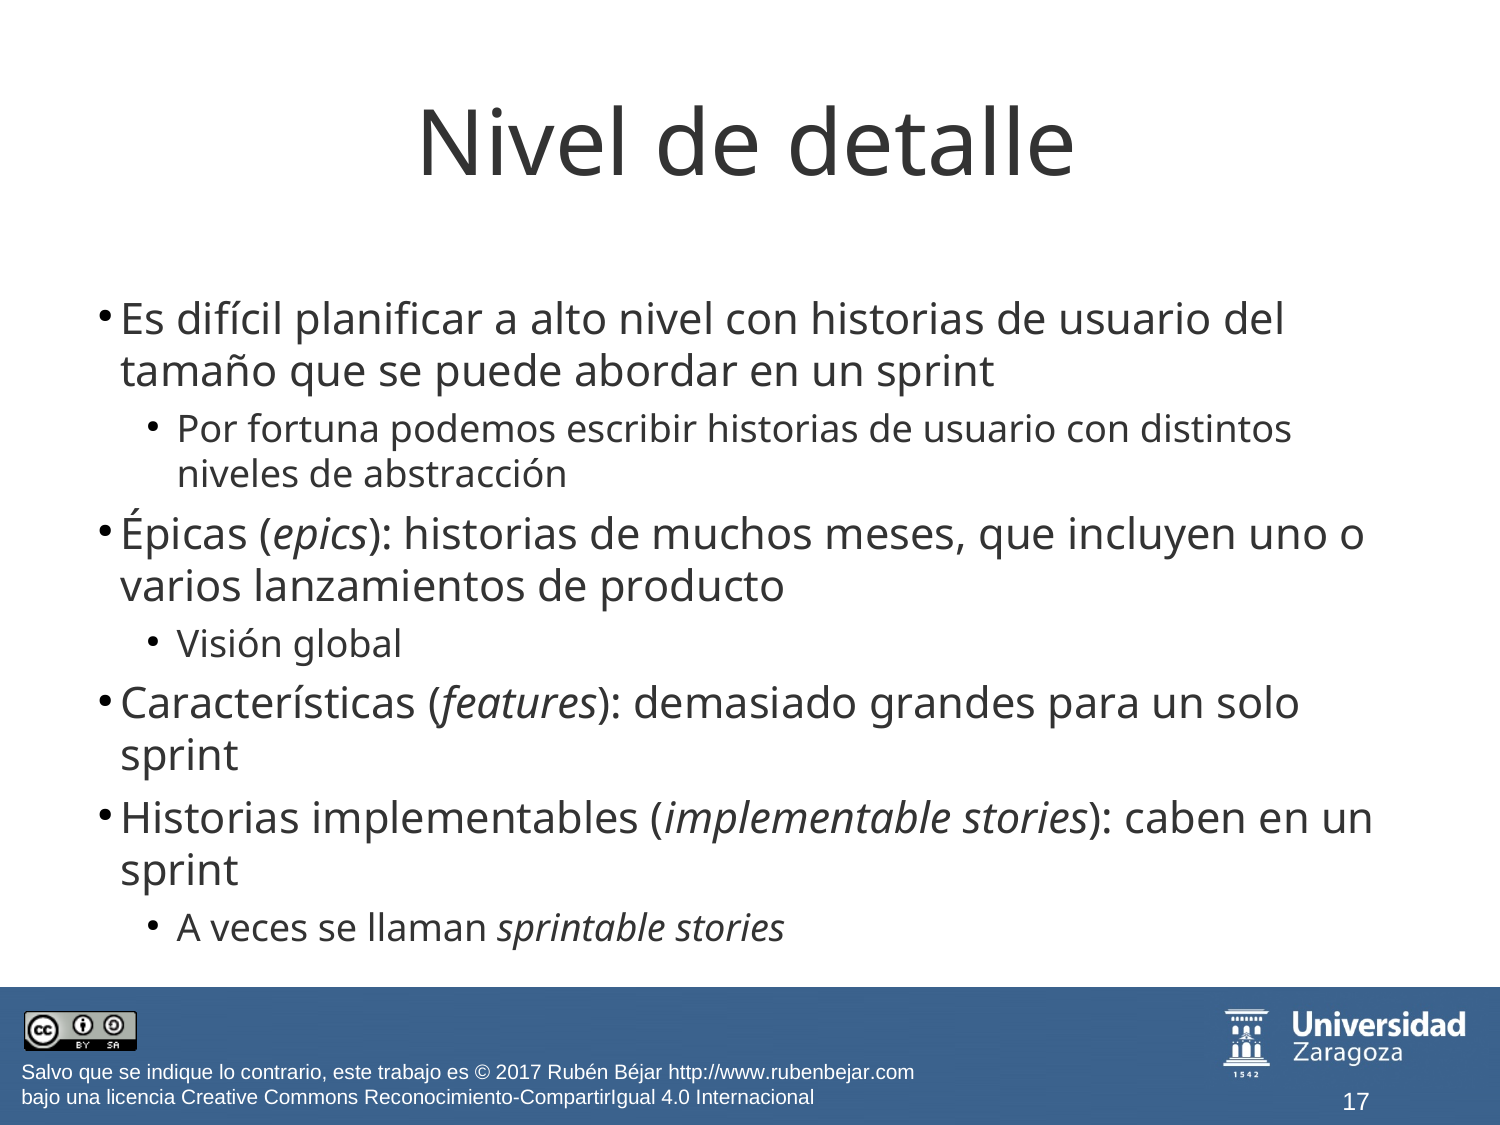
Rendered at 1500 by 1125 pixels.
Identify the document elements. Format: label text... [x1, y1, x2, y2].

picture [0, 987, 1500, 1125]
title Nivel de detalle [74, 21, 1420, 257]
list Es difícil planificar a alto nivel con historias de usuario del tamaño que se puede abordar en un sprint Por fortuna podemos escribir historias de usuario con distintos niveles de abstracción Épicas (epics): historias de muchos meses, que incluyen uno o varios lanzamientos de producto Visión global Características (features): demasiado grandes para un solo sprint Historias implementables (implementable stories): caben en un sprint A veces se llaman sprintable stories [82, 283, 1418, 957]
